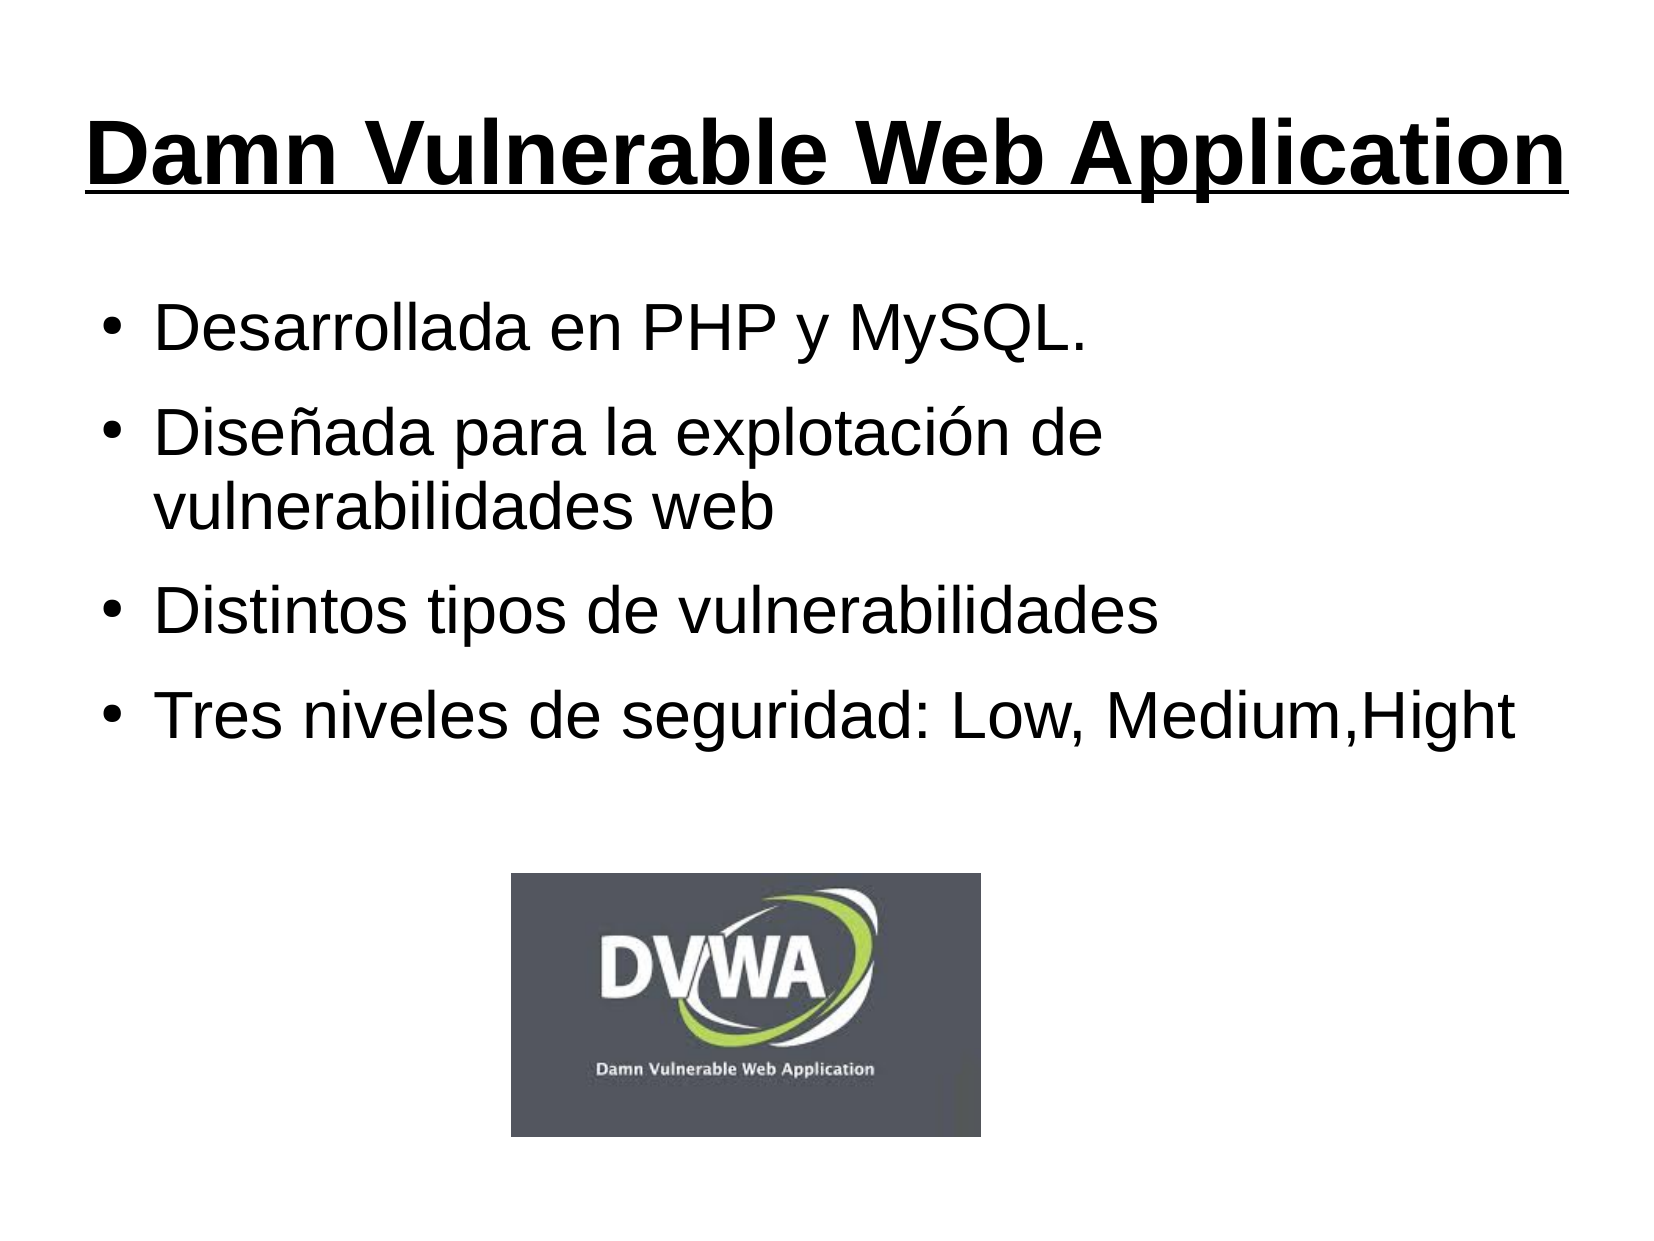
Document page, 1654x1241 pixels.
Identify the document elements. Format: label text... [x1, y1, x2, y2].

picture [511, 873, 981, 1137]
list Desarrollada en PHP y MySQL. Diseñada para la explotación de vulnerabilidades web Distintos tipos de vulnerabilidades Tres niveles de seguridad: Low, Medium,Hight [82, 290, 1571, 1010]
title Damn Vulnerable Web Application [82, 49, 1571, 257]
